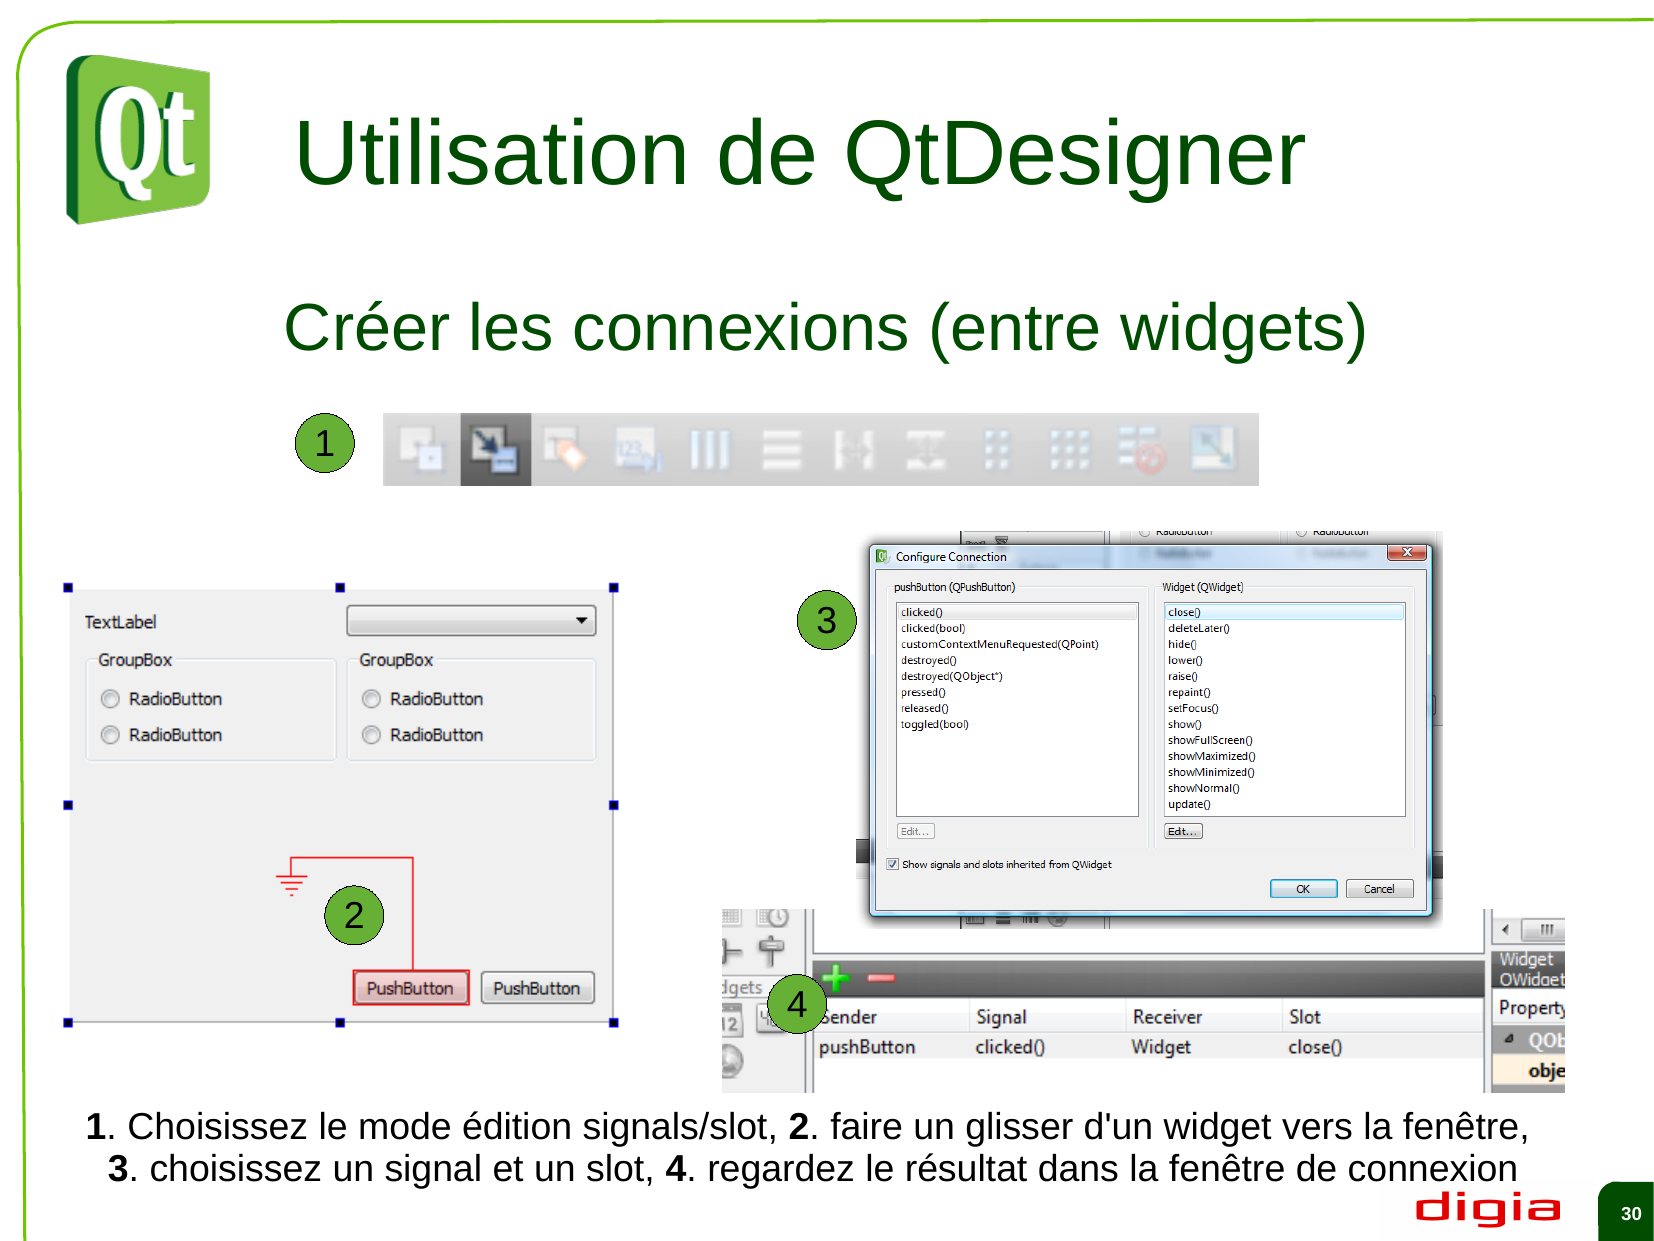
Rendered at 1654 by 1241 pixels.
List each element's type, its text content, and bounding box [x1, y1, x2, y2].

picture [722, 531, 1565, 1093]
text_box [531, 383, 1270, 502]
text_box [372, 383, 461, 502]
picture [1380, 1179, 1596, 1241]
text_box 2 [324, 885, 384, 945]
text_box 1. Choisissez le mode édition signals/slot, 2. faire un glisser d'un widget vers la fenêtre, 3. choisissez un signal et un slot, 4. regardez le résultat dans la fenêtre de connexion [70, 1098, 1556, 1198]
text_box 3 [797, 590, 857, 650]
text_box 1 [295, 413, 355, 473]
picture [59, 577, 625, 1034]
title Utilisation de QtDesigner [263, 49, 1339, 257]
list Créer les connexions (entre widgets) [82, 290, 1571, 1094]
text_box 4 [767, 974, 827, 1034]
picture [461, 413, 531, 486]
picture [66, 55, 210, 225]
